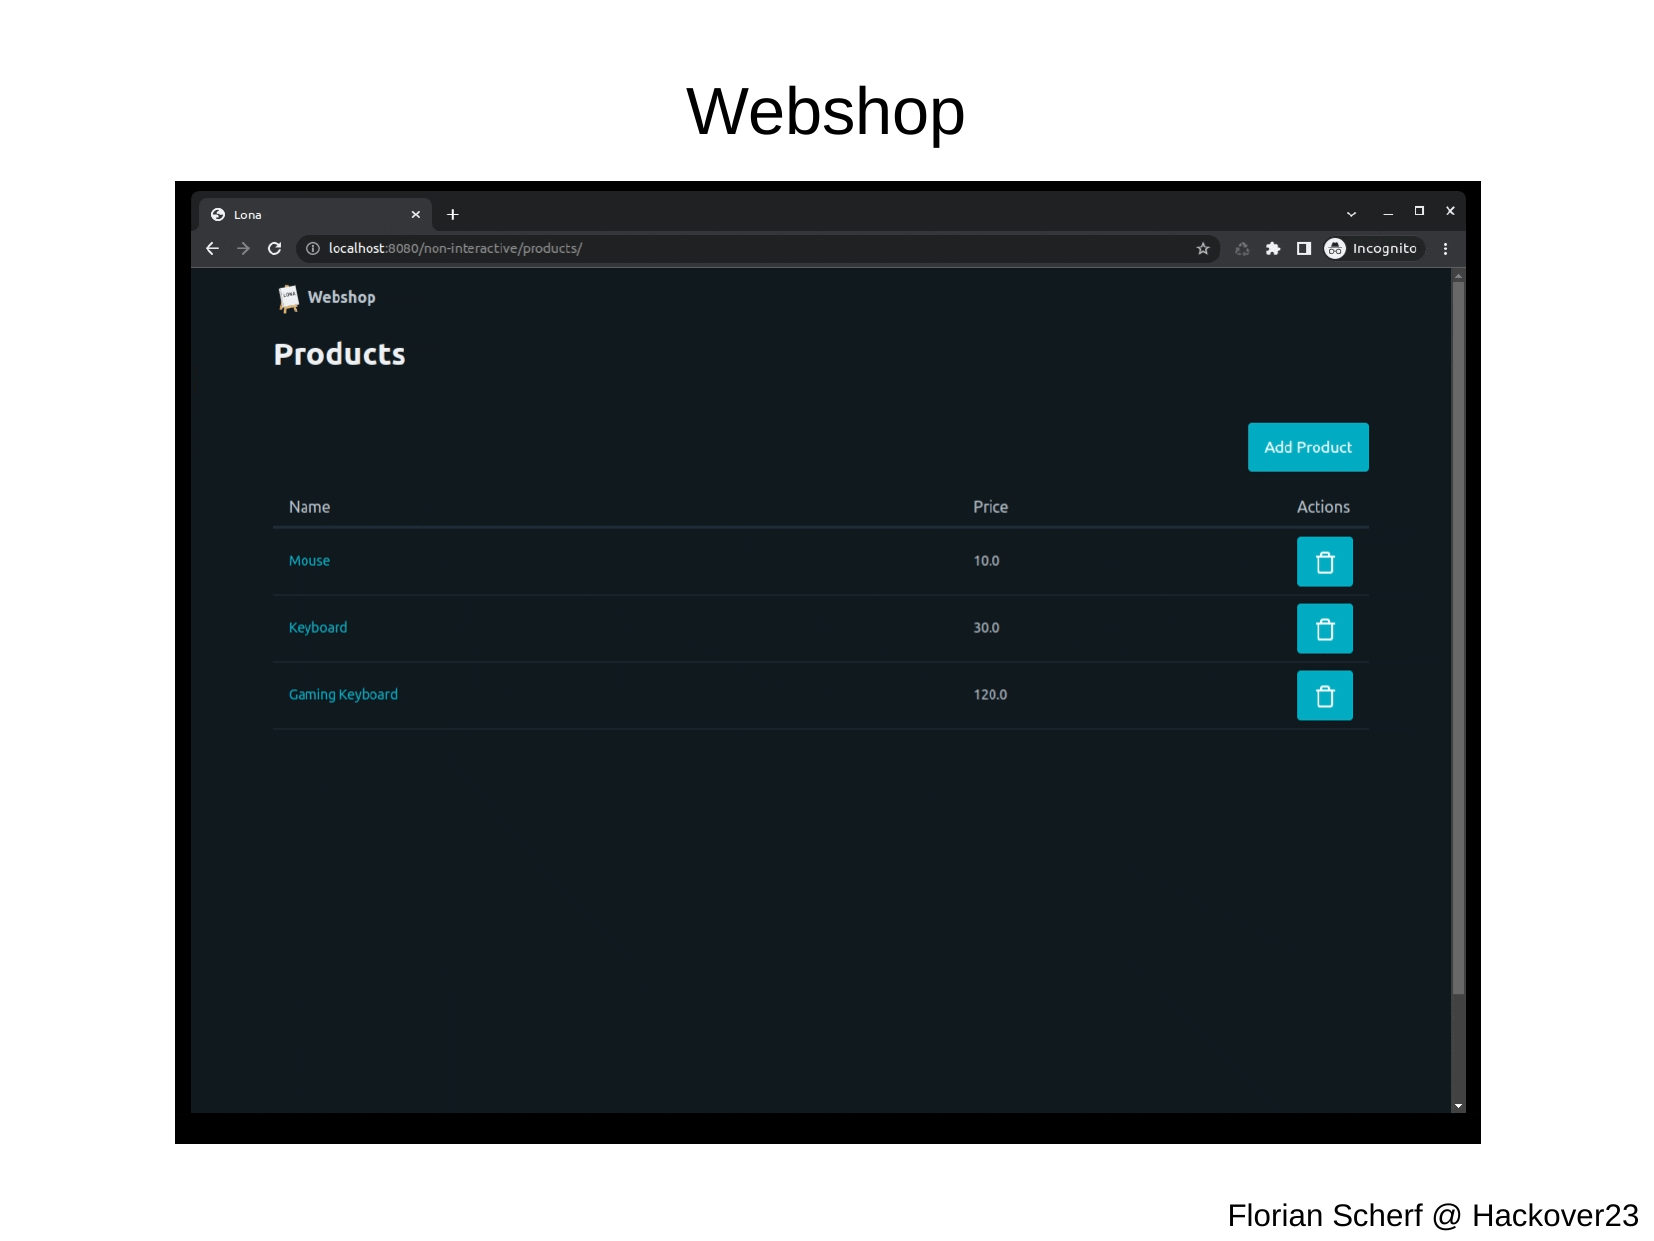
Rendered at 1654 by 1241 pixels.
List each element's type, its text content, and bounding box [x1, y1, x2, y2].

list Florian Scherf @ Hackover23 [1156, 1198, 1654, 1241]
picture [175, 181, 1481, 1144]
title Webshop [82, 8, 1571, 216]
